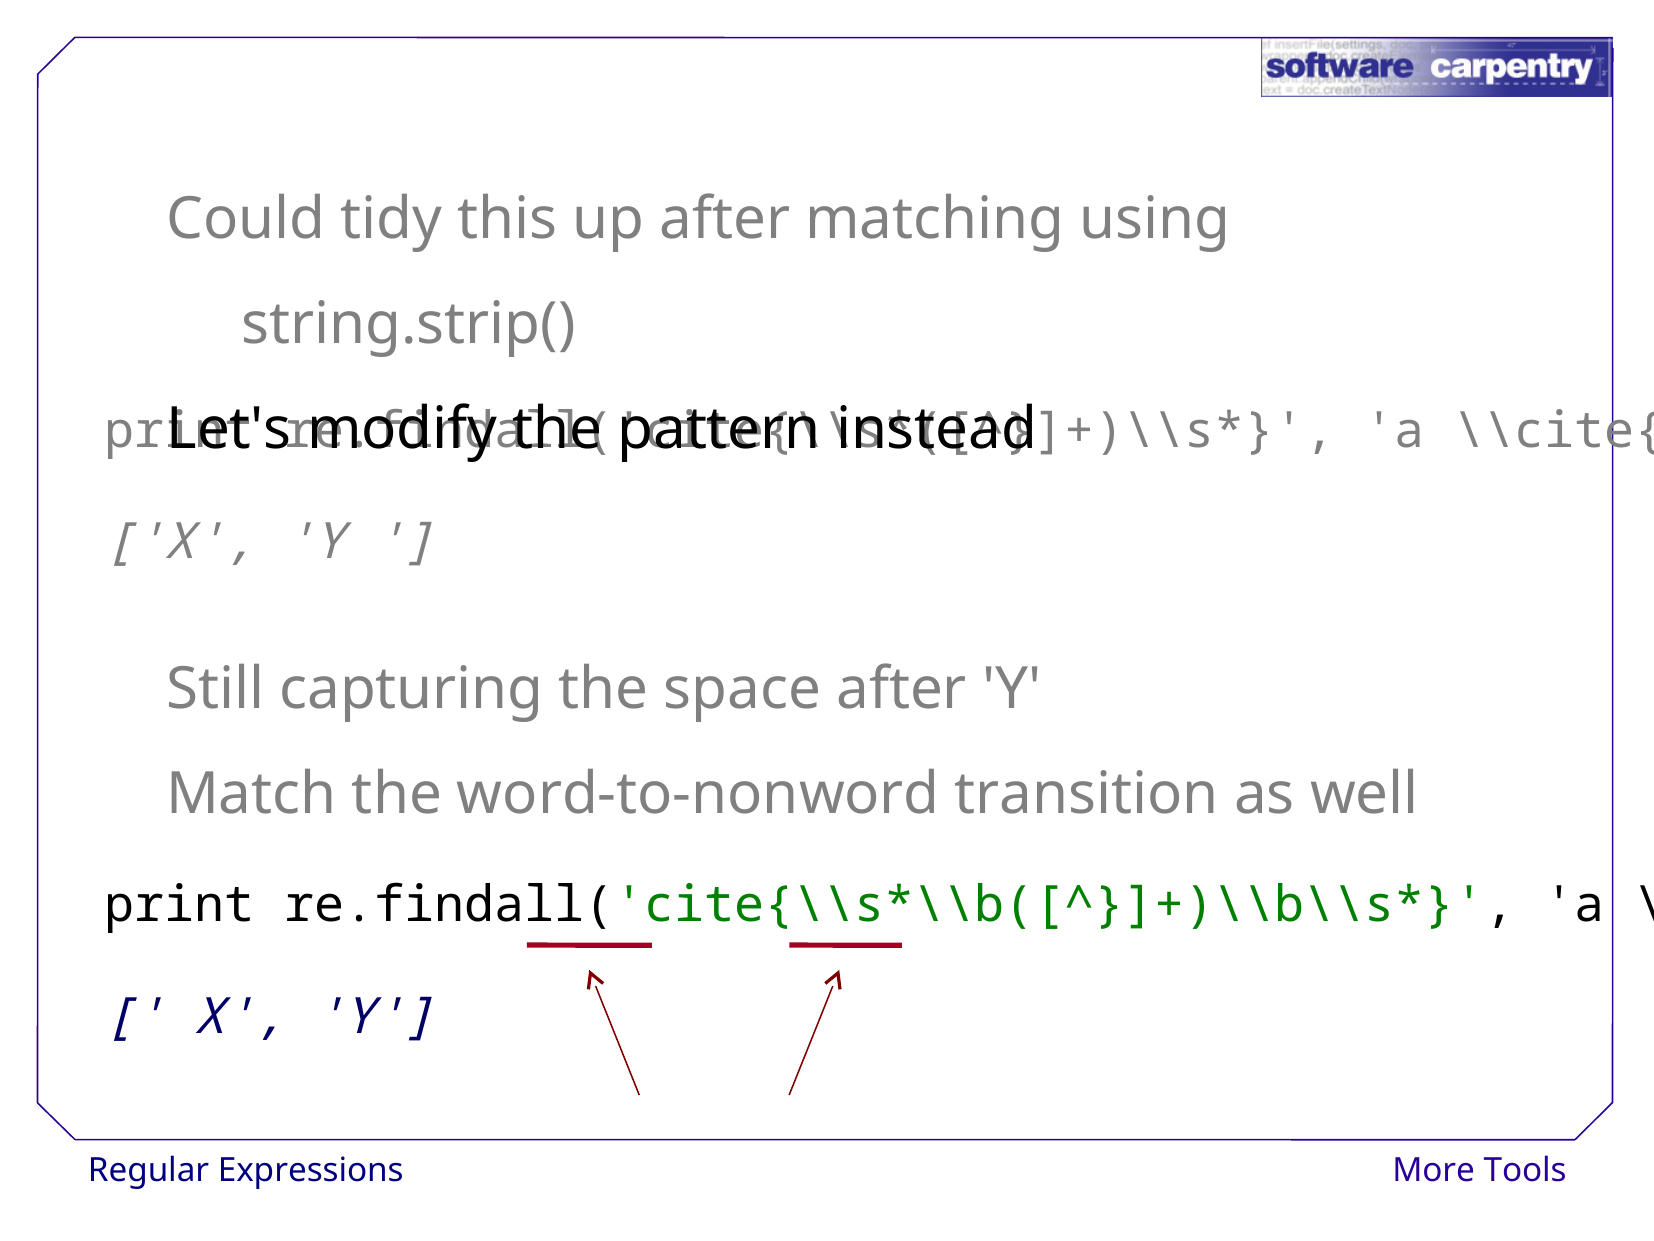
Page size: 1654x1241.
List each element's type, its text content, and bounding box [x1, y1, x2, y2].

picture [1261, 39, 1613, 97]
text_box print re.findall('cite{\\s*\\b([^}]+)\\b\\s*}', 'a \\cite{ X} b \\cite{Y } c') [' X', 'Y'] [89, 870, 1511, 1058]
text_box Could tidy this up after matching using string.strip() Let's modify the pattern instead [151, 138, 1530, 469]
text_box Still capturing the space after 'Y' Match the word-to-nonword transition as well [151, 607, 1530, 833]
text_box print re.findall('cite{\\s*([^}]+)\\s*}', 'a \\cite{ X} b \\cite{Y } c') ['X', 'Y '] [89, 395, 1511, 583]
